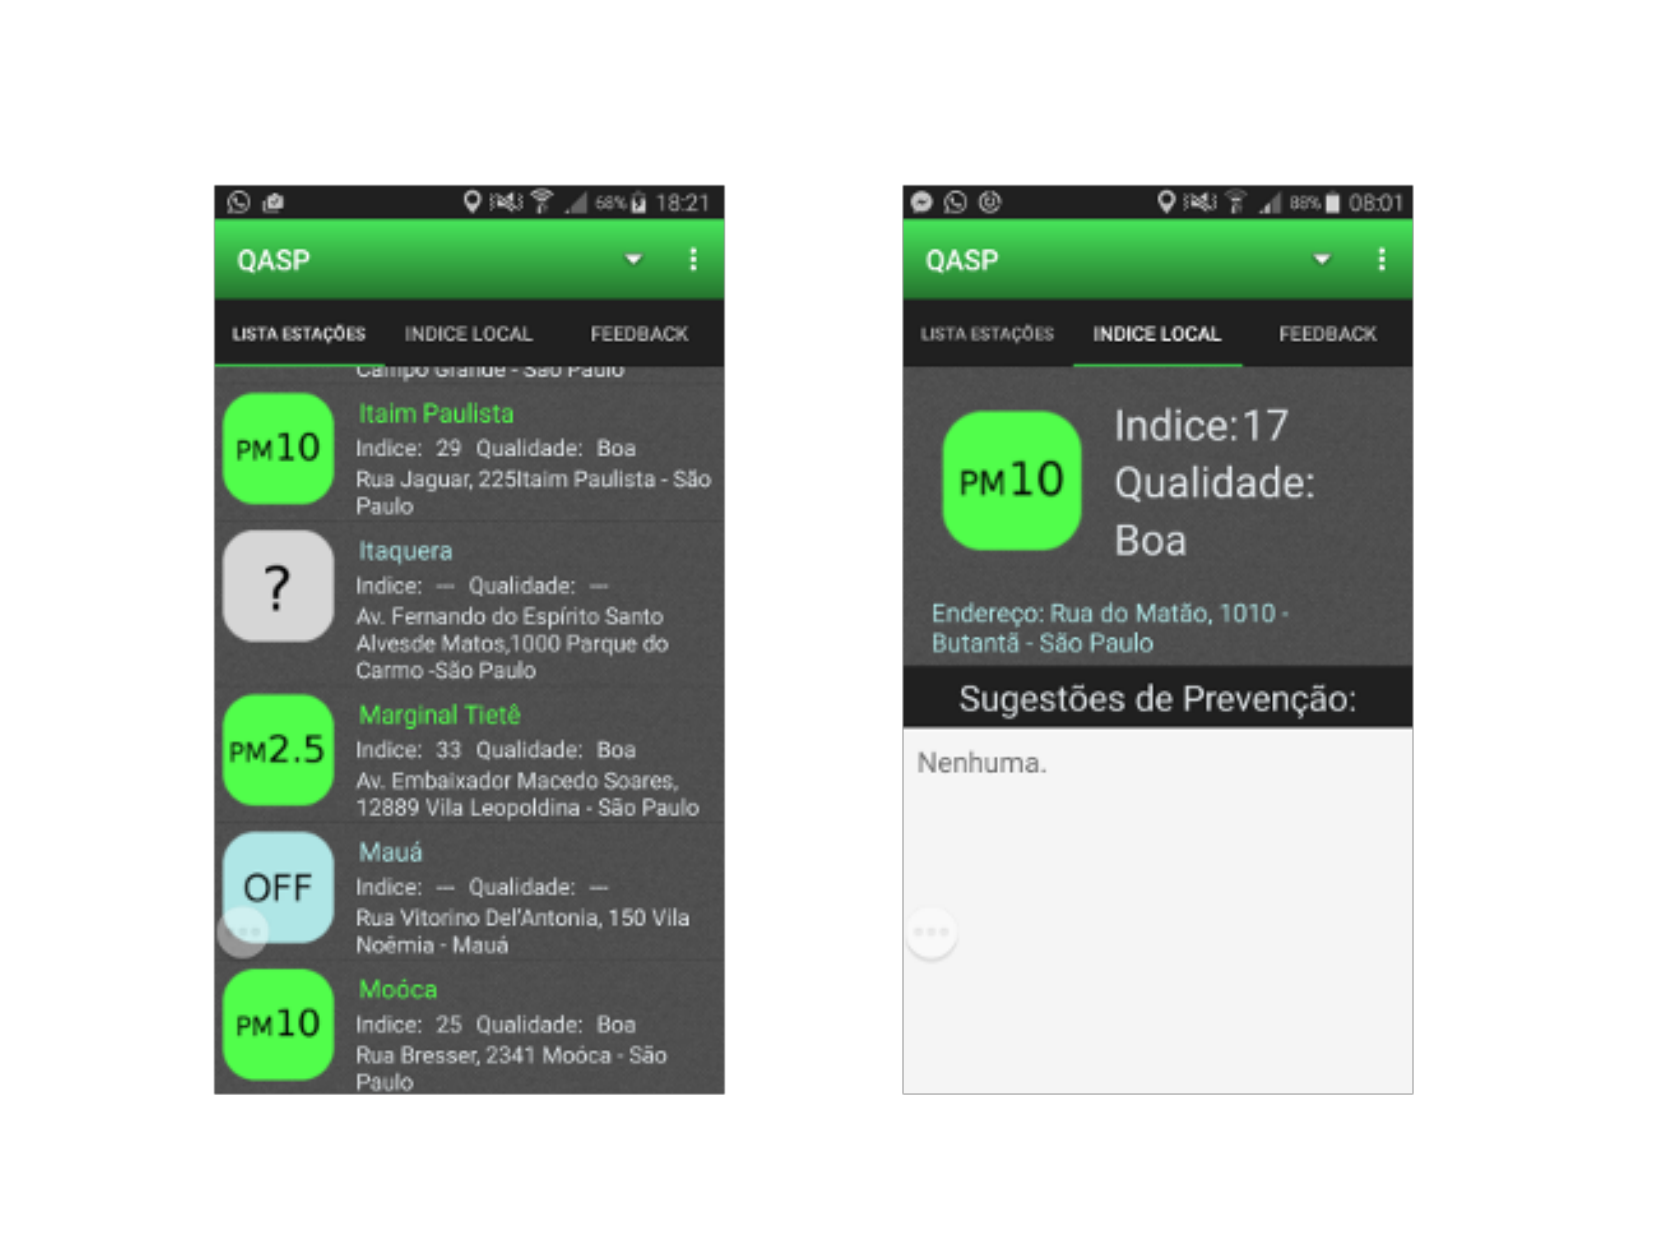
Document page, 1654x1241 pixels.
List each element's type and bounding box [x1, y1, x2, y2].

picture [177, 153, 1452, 1123]
